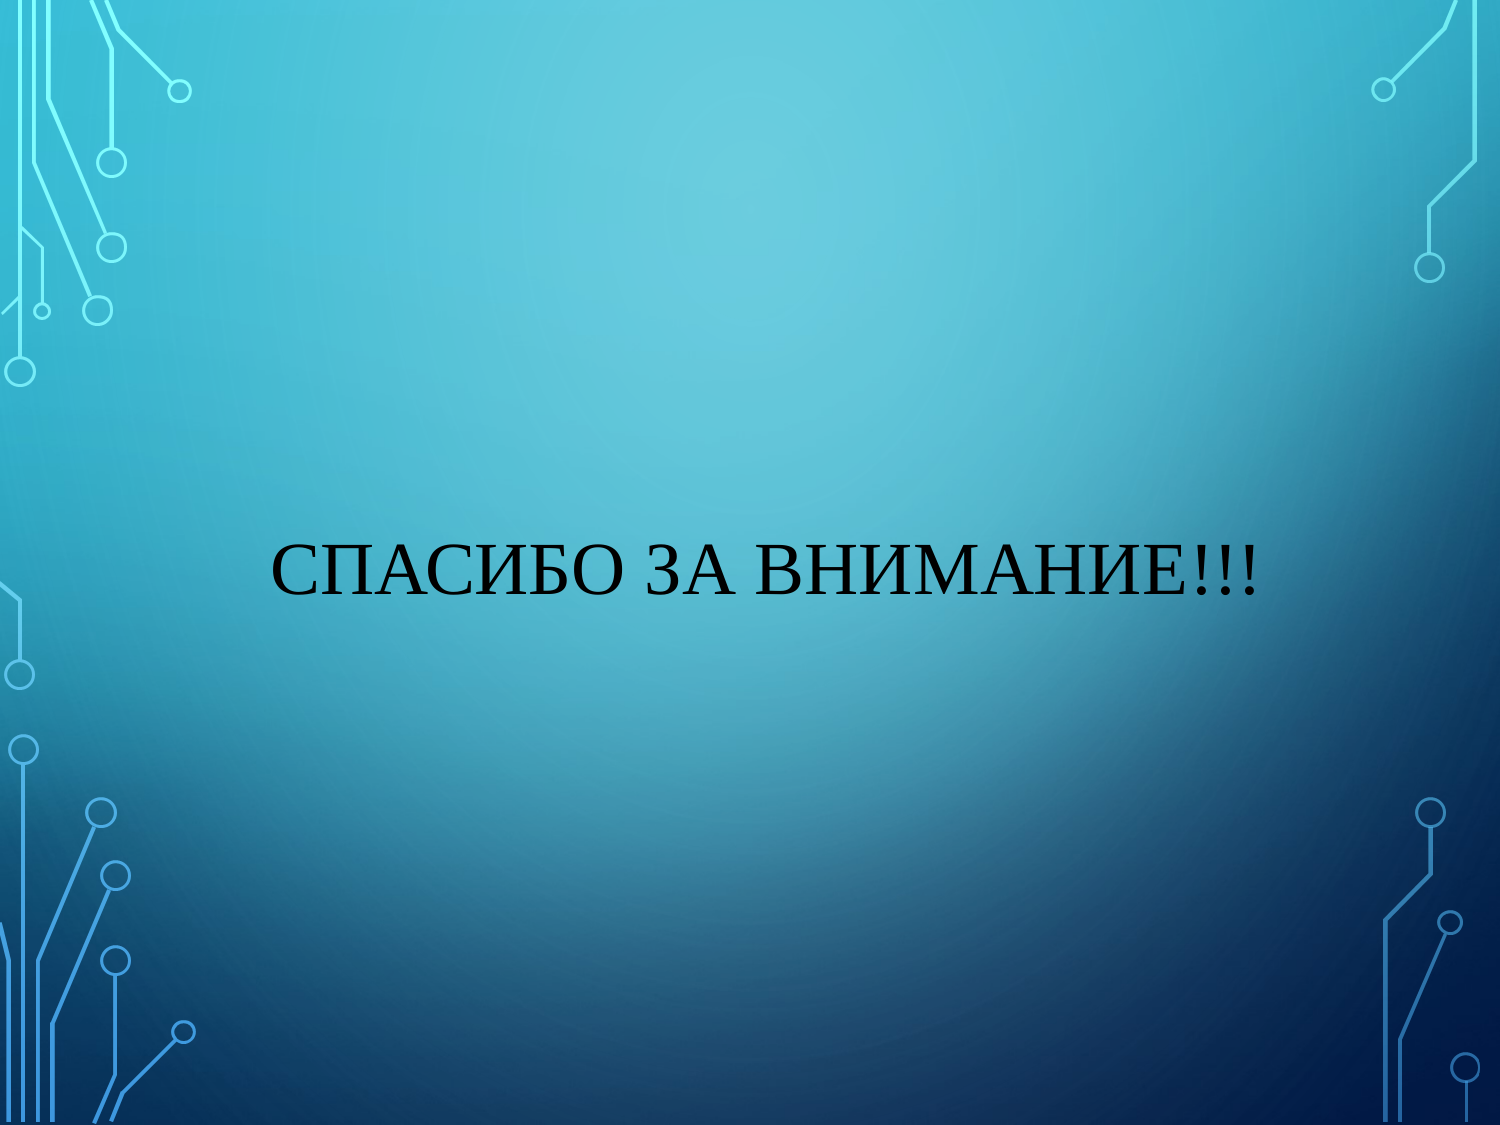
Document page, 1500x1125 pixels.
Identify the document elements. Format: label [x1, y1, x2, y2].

picture [0, 0, 1500, 1125]
chart [150, 520, 1500, 886]
